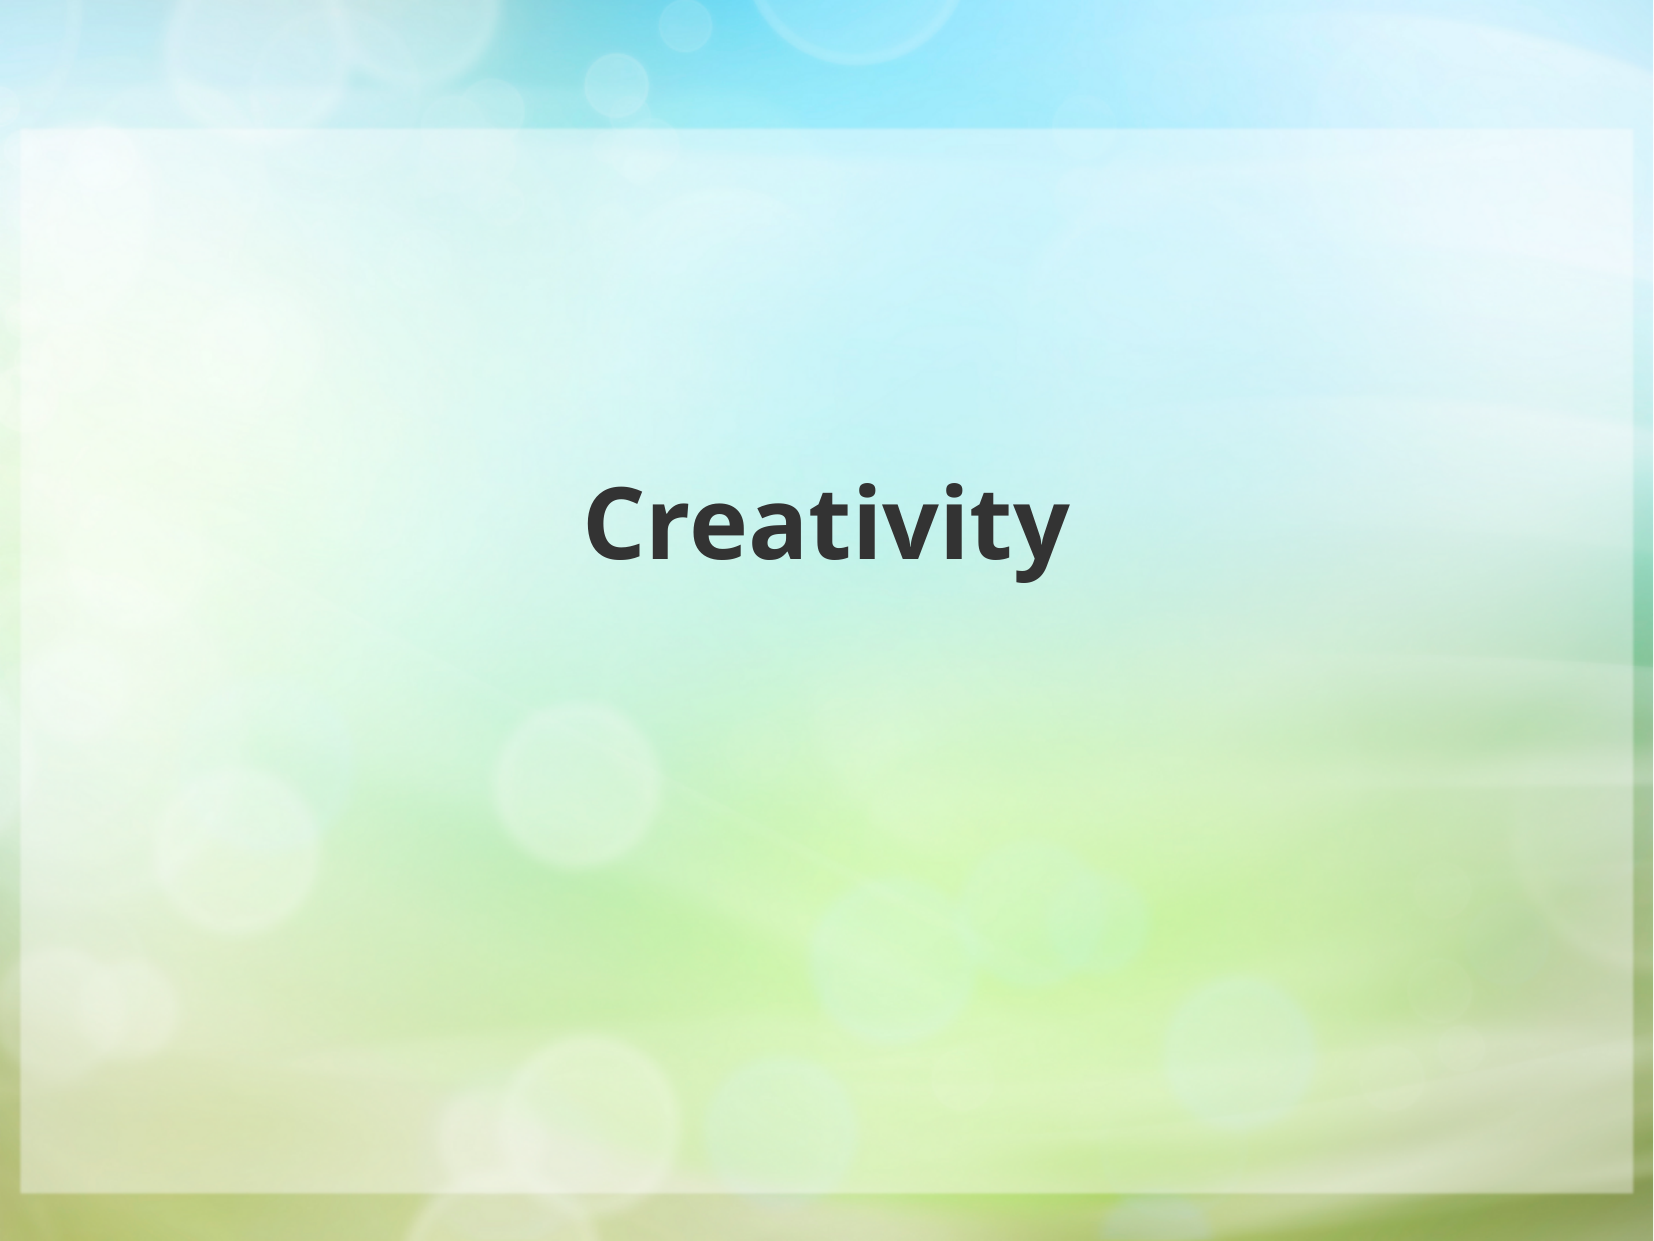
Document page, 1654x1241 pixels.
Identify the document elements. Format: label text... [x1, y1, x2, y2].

subtitle Creativity [82, 0, 1571, 1042]
picture [0, 0, 1654, 1241]
